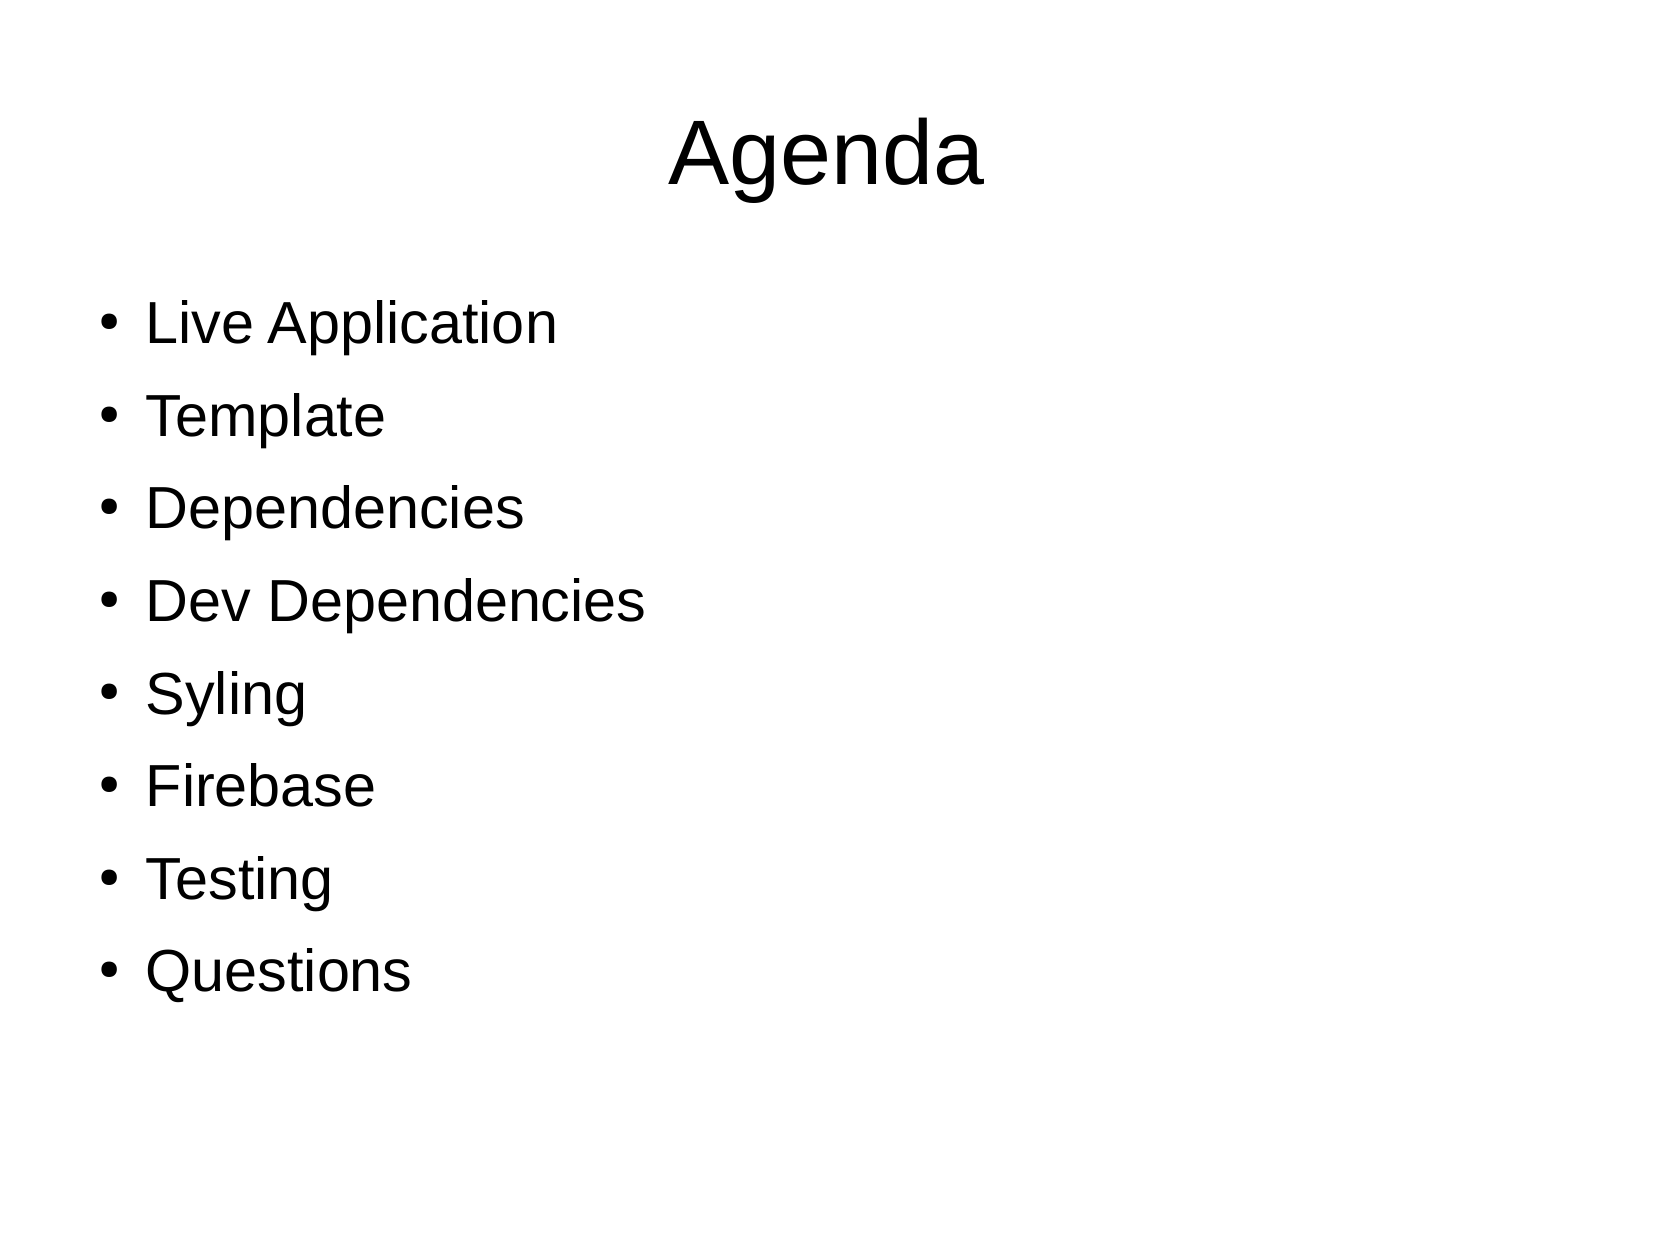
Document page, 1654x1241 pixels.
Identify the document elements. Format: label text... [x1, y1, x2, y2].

list Live Application Template Dependencies Dev Dependencies Syling Firebase Testing Questions [82, 290, 1571, 1010]
title Agenda [82, 49, 1571, 257]
